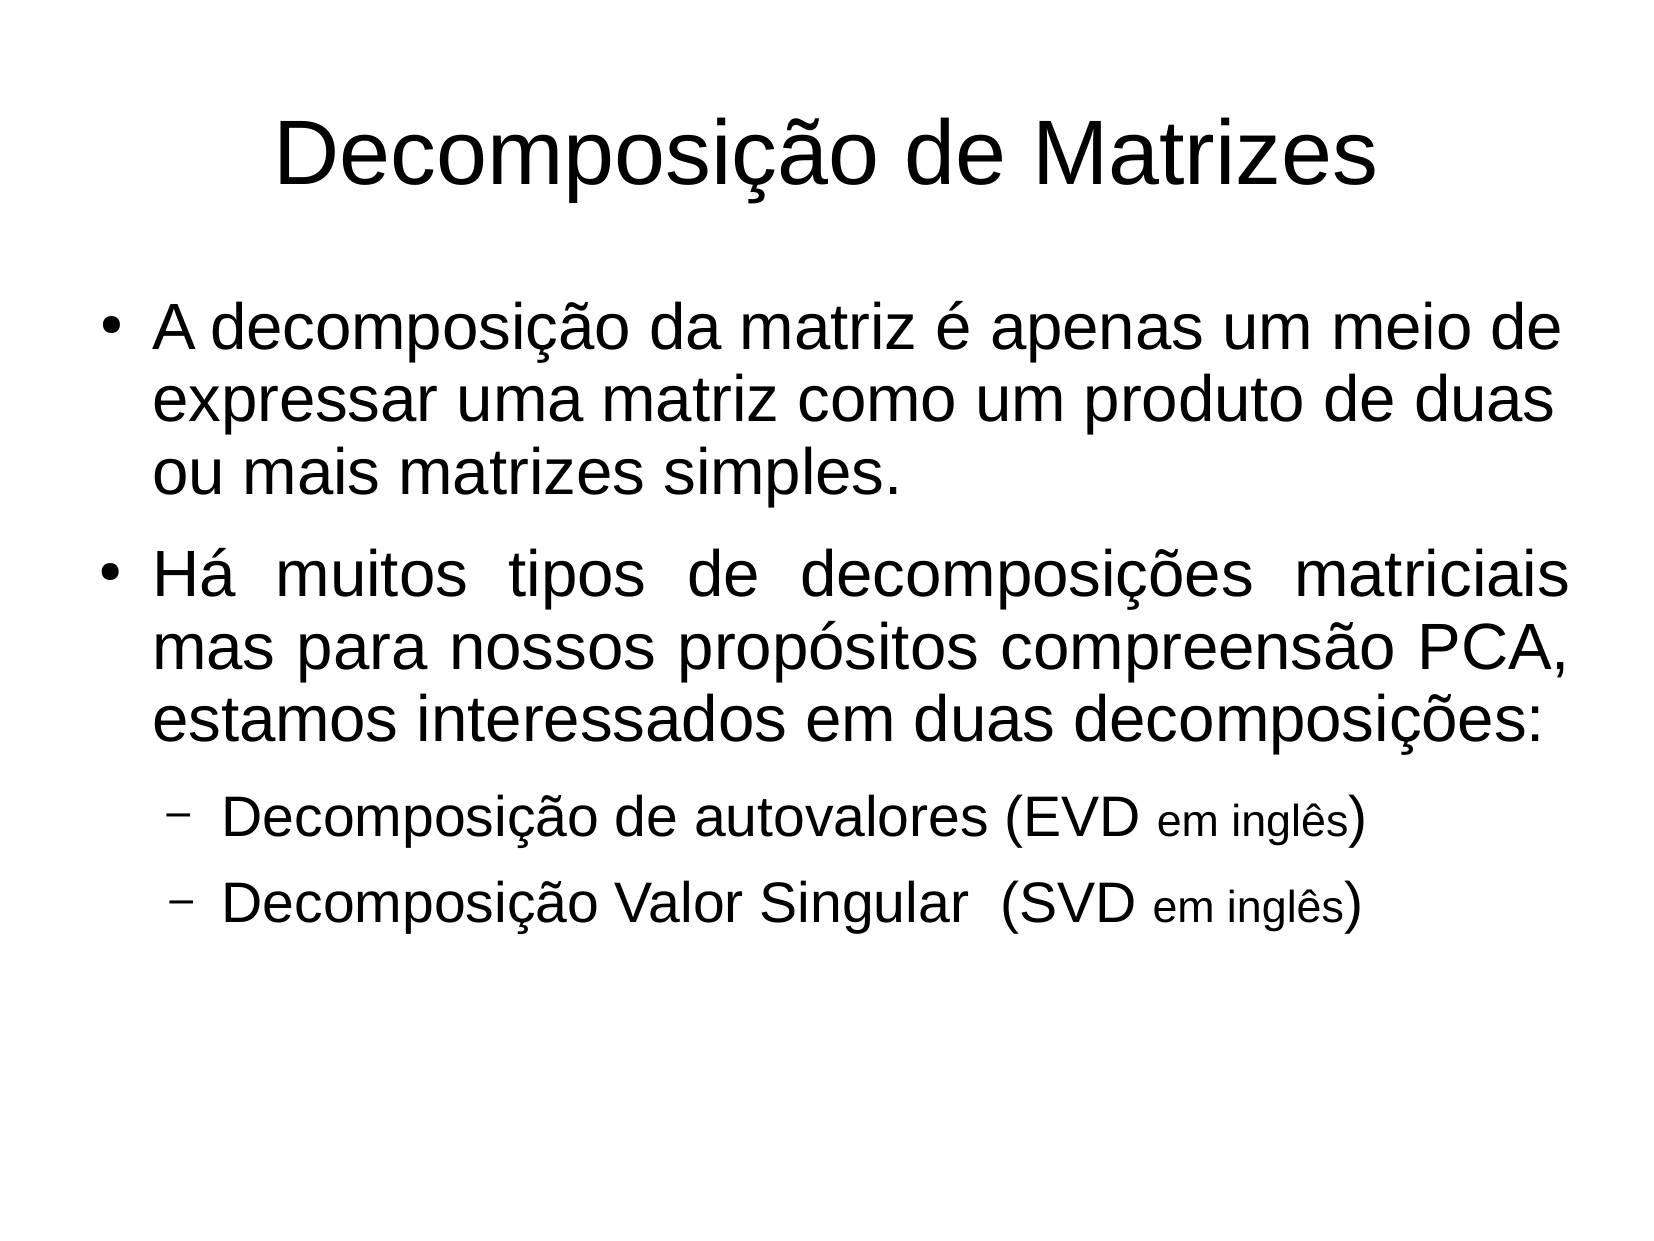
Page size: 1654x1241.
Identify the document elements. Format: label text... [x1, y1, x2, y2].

list A decomposição da matriz é apenas um meio de expressar uma matriz como um produto de duas ou mais matrizes simples. Há muitos tipos de decomposições matriciais mas para nossos propósitos compreensão PCA, estamos interessados em duas decomposições: Decomposição de autovalores (EVD em inglês) Decomposição Valor Singular (SVD em inglês) [82, 290, 1571, 1010]
title Decomposição de Matrizes [82, 49, 1571, 257]
